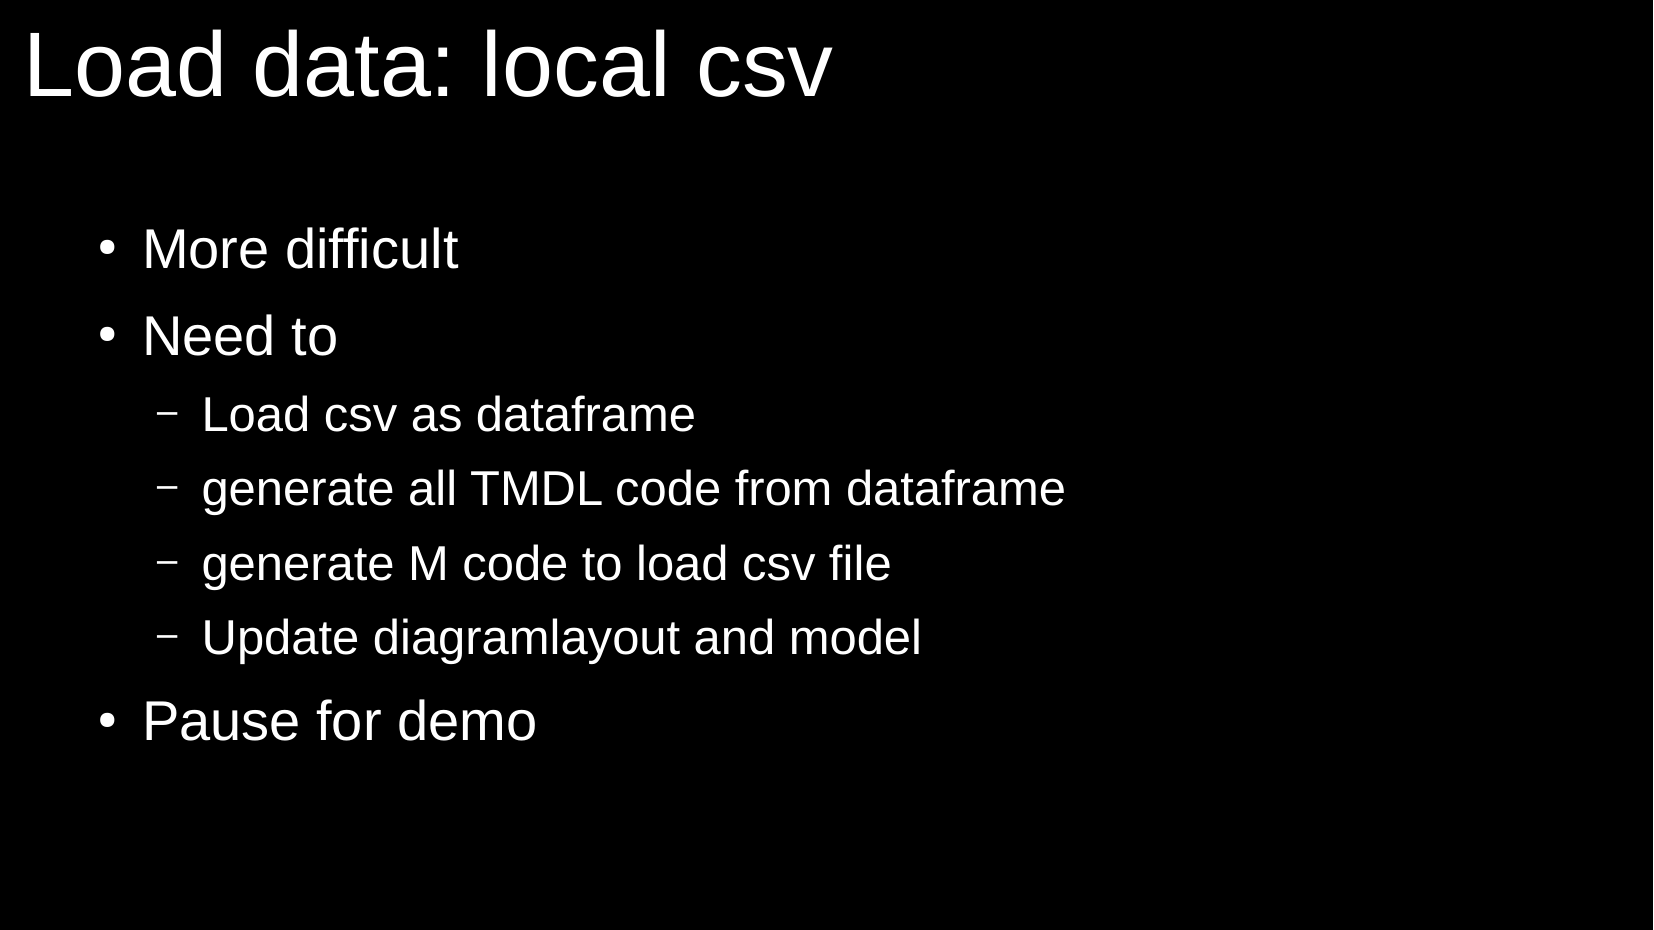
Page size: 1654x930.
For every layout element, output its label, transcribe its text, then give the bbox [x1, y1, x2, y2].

title Load data: local csv [23, 11, 1588, 119]
list More difficult Need to Load csv as dataframe generate all TMDL code from dataframe generate M code to load csv file Update diagramlayout and model Pause for demo [82, 217, 1571, 757]
